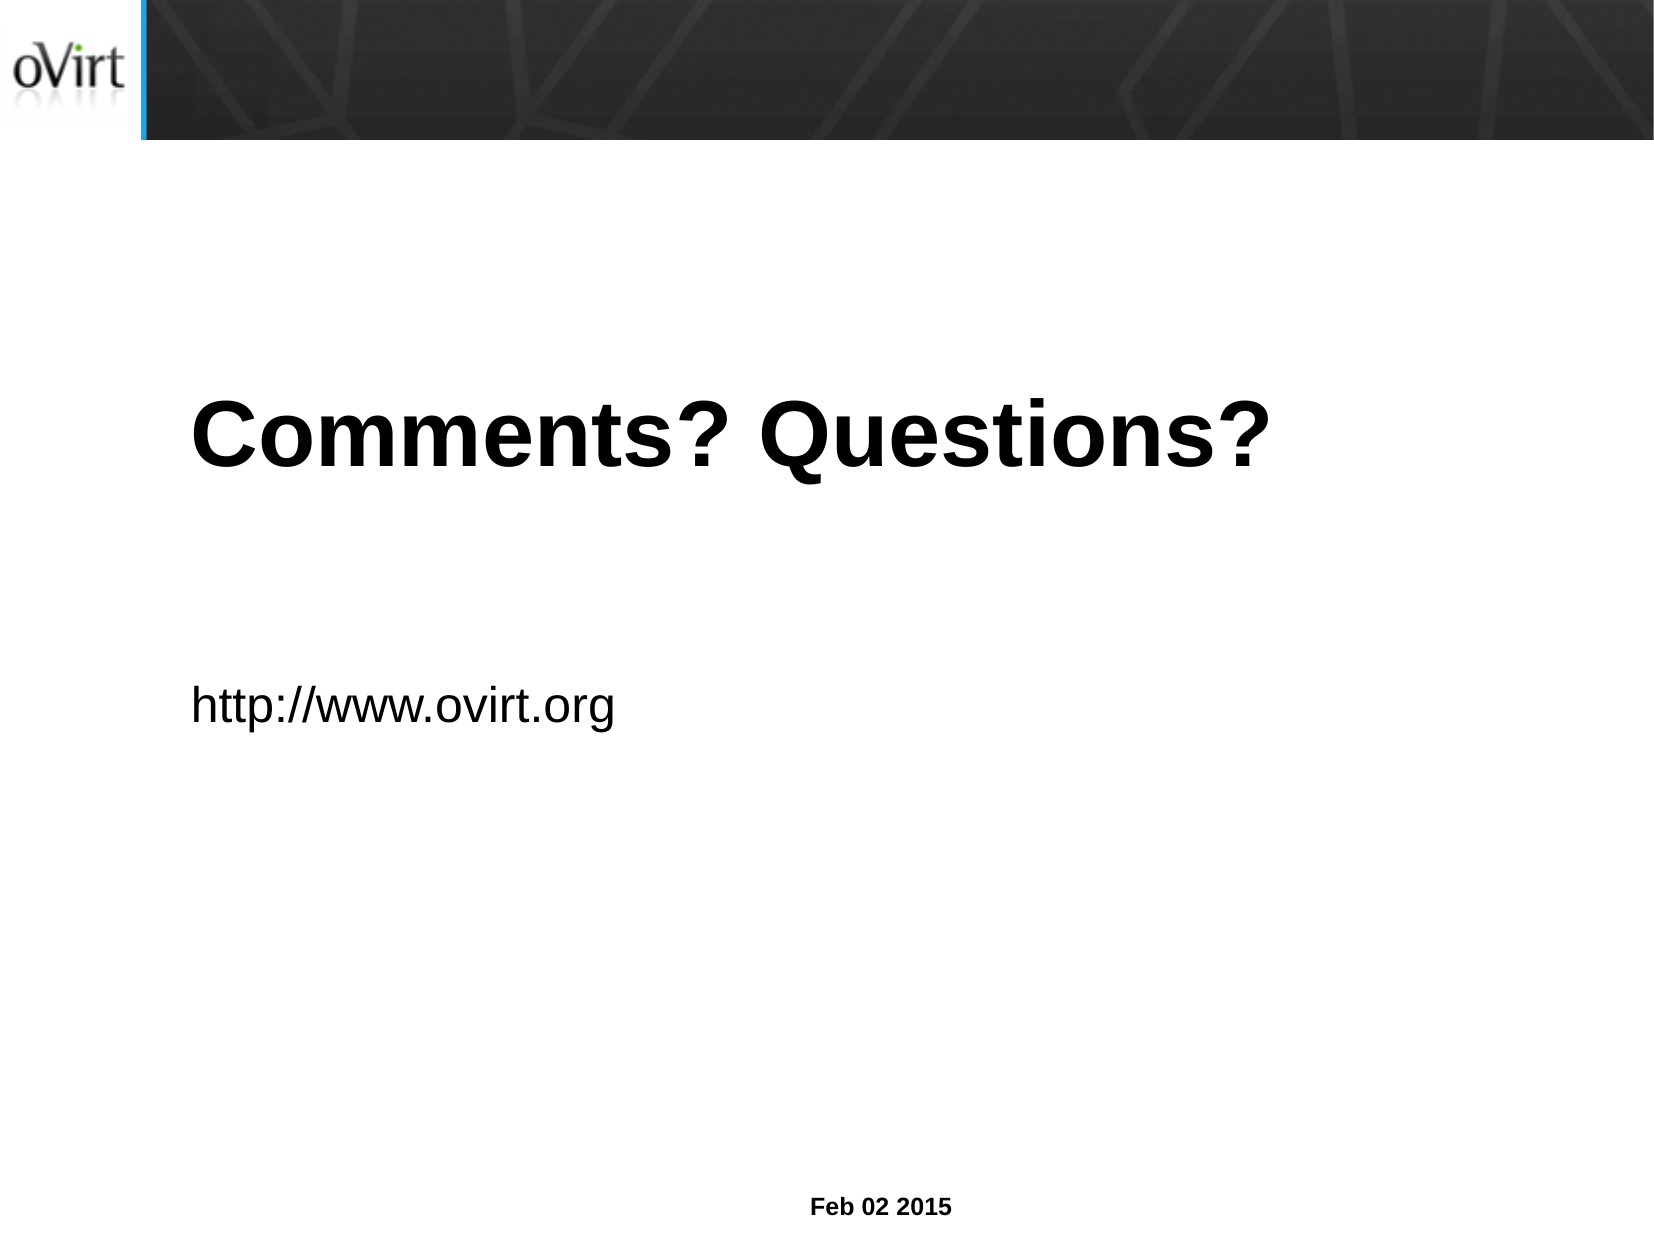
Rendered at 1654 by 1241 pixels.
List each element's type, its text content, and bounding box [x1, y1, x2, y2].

picture [0, 0, 1654, 140]
text_box http://www.ovirt.org [176, 669, 1549, 852]
text_box Comments? Questions? [175, 374, 1549, 599]
